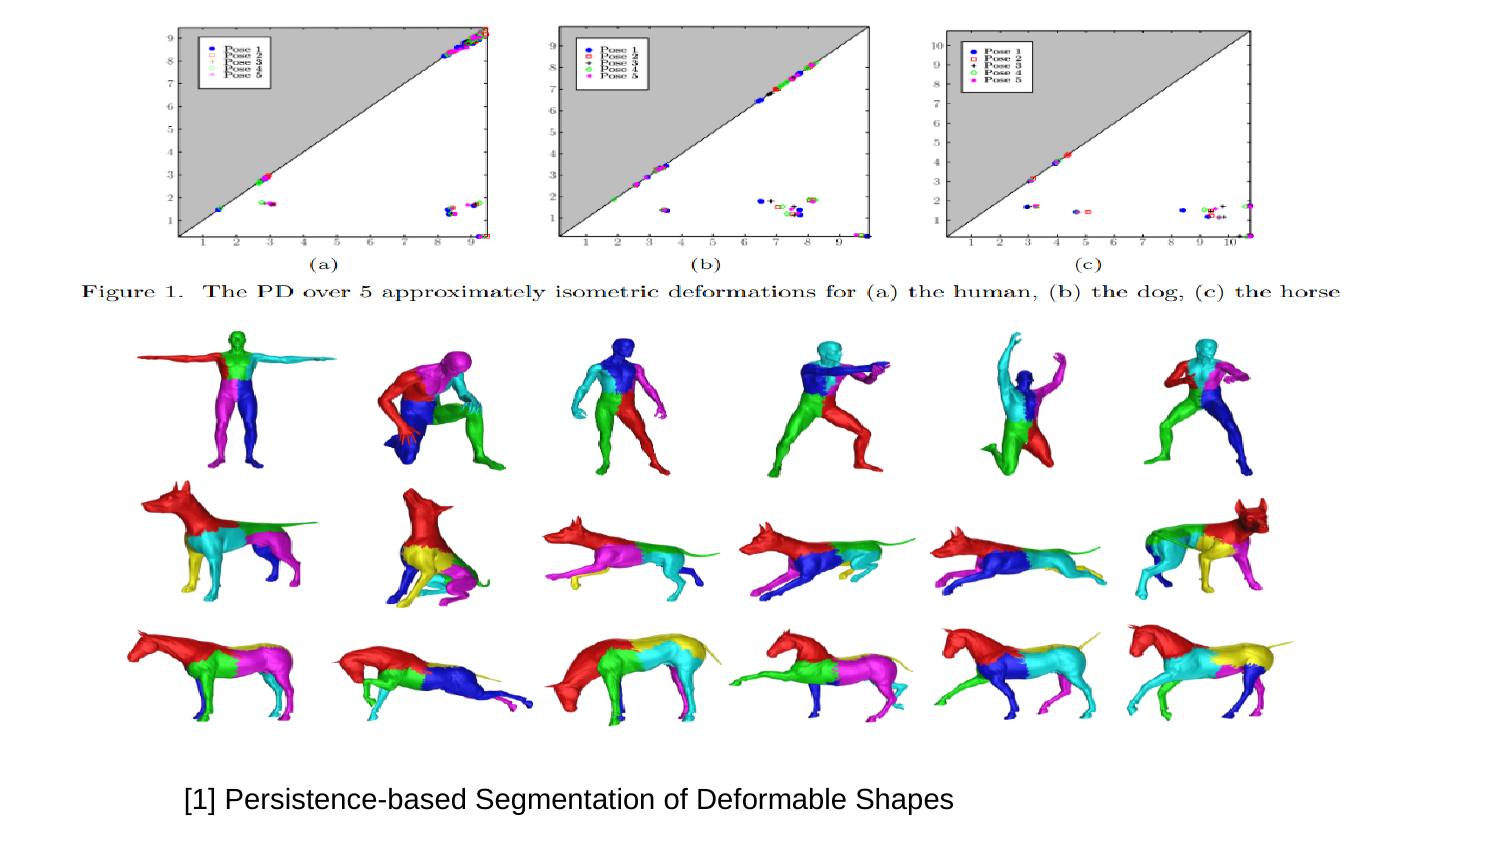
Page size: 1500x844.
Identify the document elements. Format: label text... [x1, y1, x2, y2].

text_box [1] Persistence-based Segmentation of Deformable Shapes [168, 765, 1376, 815]
picture [24, 24, 1369, 738]
